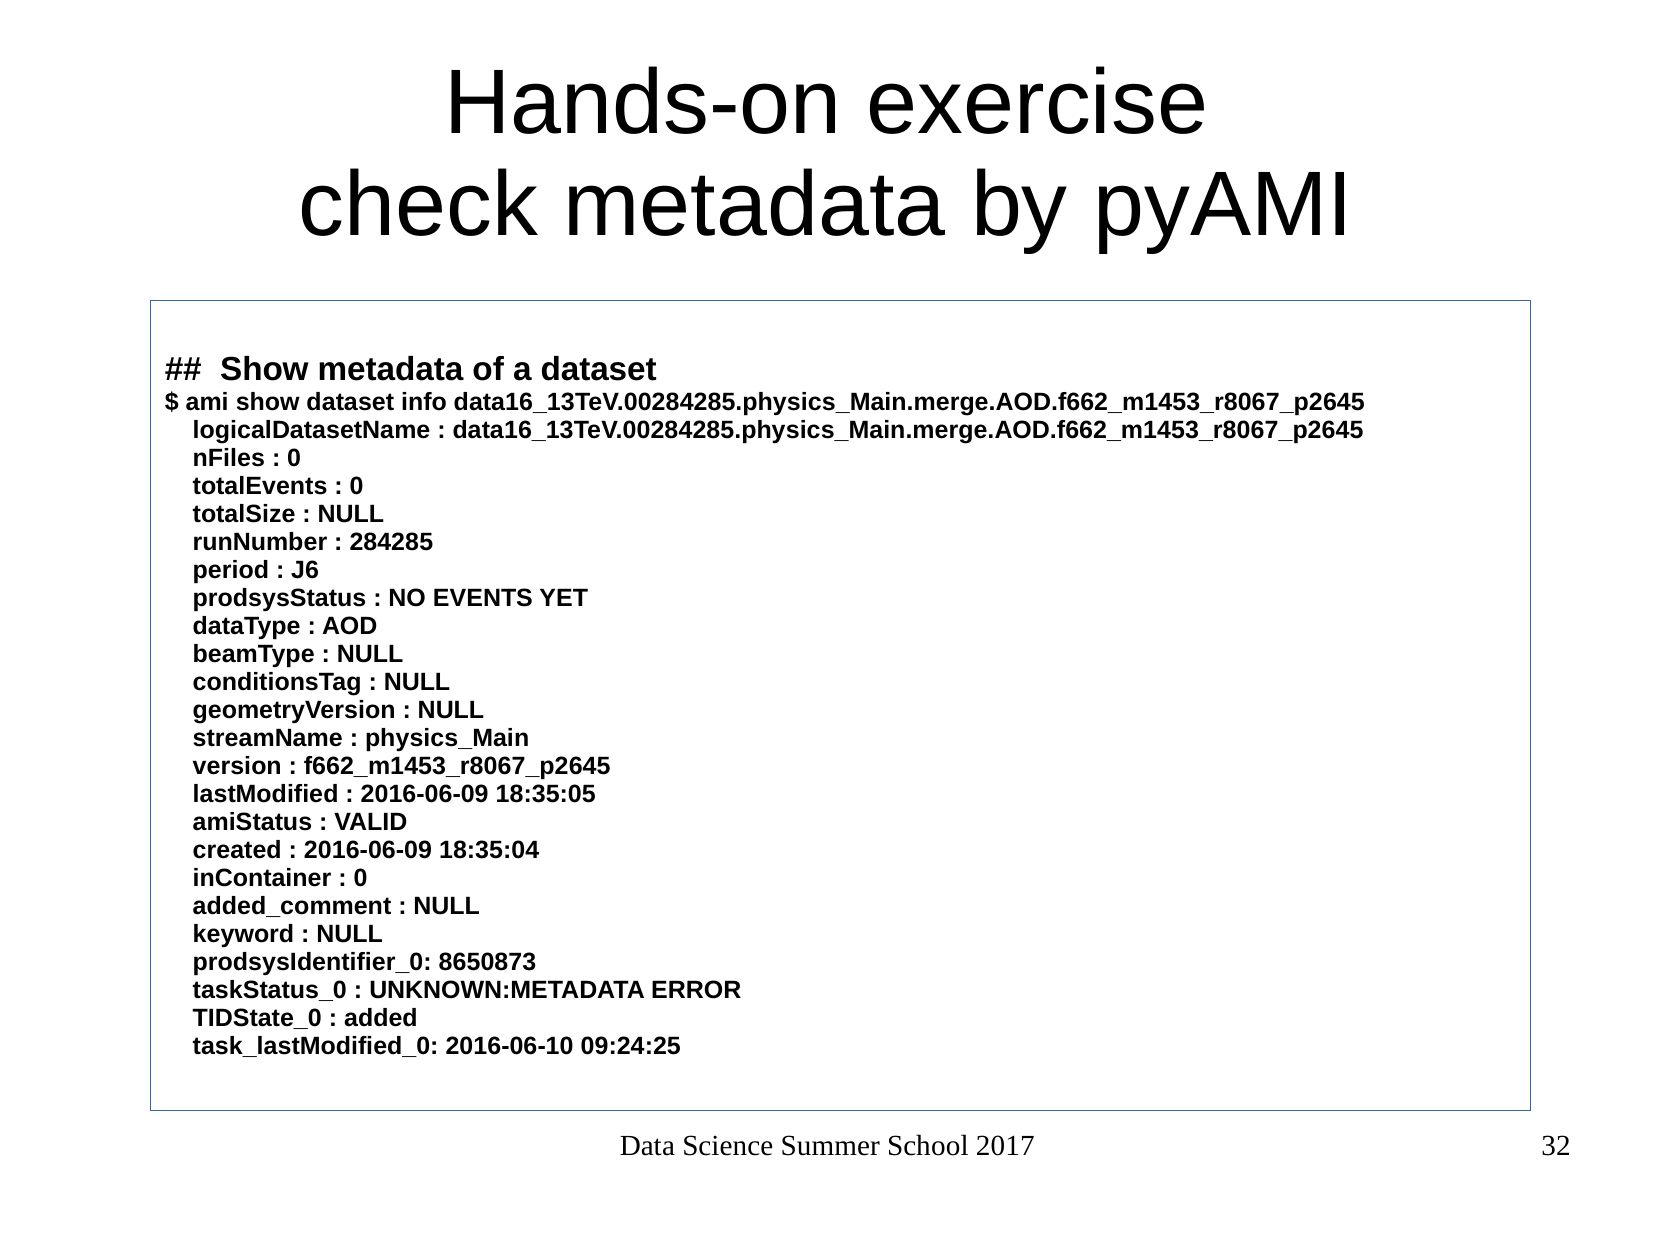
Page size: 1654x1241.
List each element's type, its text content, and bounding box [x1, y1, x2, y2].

text_box ## Show metadata of a dataset $ ami show dataset info data16_13TeV.00284285.physics_Main.merge.AOD.f662_m1453_r8067_p2645 logicalDatasetName : data16_13TeV.00284285.physics_Main.merge.AOD.f662_m1453_r8067_p2645 nFiles : 0 totalEvents : 0 totalSize : NULL runNumber : 284285 period : J6 prodsysStatus : NO EVENTS YET dataType : AOD beamType : NULL conditionsTag : NULL geometryVersion : NULL streamName : physics_Main version : f662_m1453_r8067_p2645 lastModified : 2016-06-09 18:35:05 amiStatus : VALID created : 2016-06-09 18:35:04 inContainer : 0 added_comment : NULL keyword : NULL prodsysIdentifier_0: 8650873 taskStatus_0 : UNKNOWN:METADATA ERROR TIDState_0 : added task_lastModified_0: 2016-06-10 09:24:25 [150, 300, 1531, 1111]
title Hands-on exercise check metadata by pyAMI [82, 49, 1571, 257]
